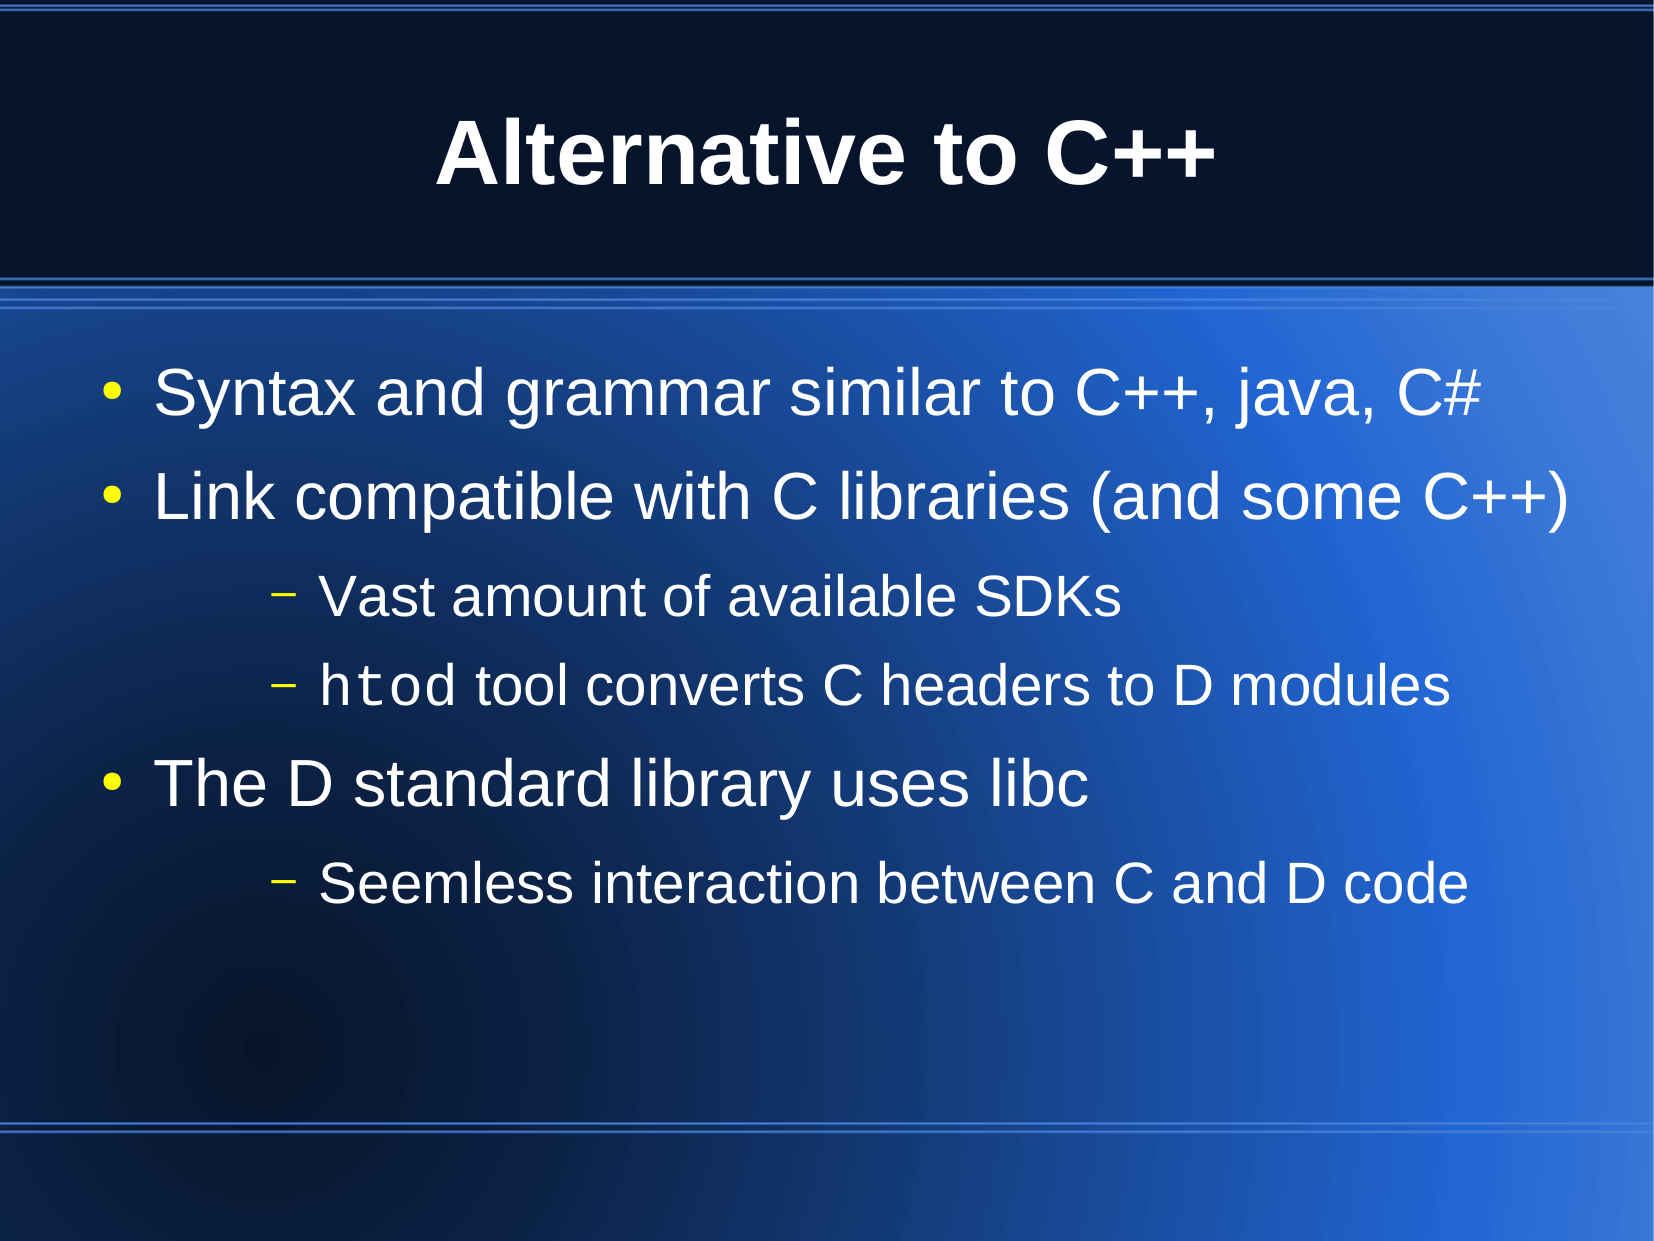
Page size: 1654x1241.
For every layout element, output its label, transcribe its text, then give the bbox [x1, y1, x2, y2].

title Alternative to C++ [82, 49, 1571, 257]
picture [0, 0, 1654, 1241]
list Syntax and grammar similar to C++, java, C# Link compatible with C libraries (and some C++) Vast amount of available SDKs htod tool converts C headers to D modules The D standard library uses libc Seemless interaction between C and D code [82, 355, 1654, 1058]
